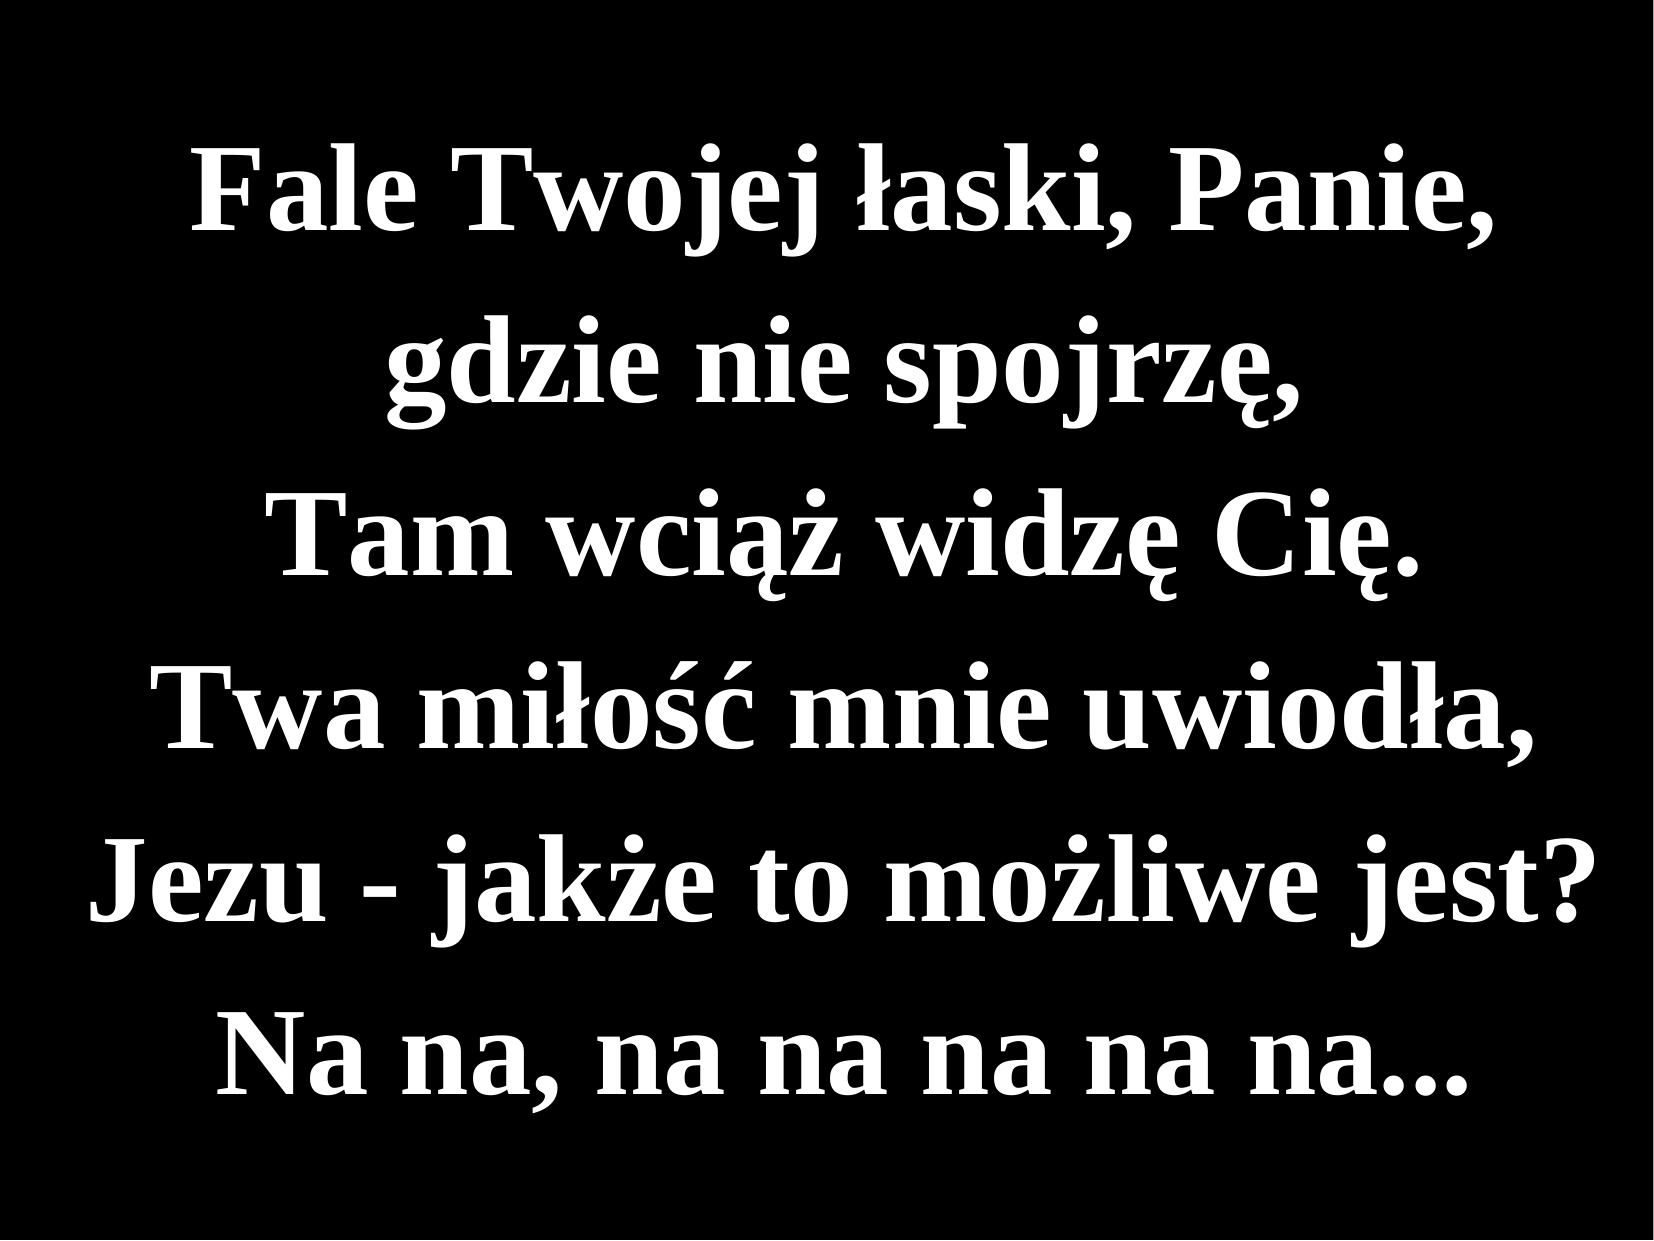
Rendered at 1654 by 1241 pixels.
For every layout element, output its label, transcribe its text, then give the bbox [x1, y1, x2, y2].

subtitle Fale Twojej łaski, Panie, ppp gdzie nie spojrzę, ppp Tam wciąż widzę Cię. ppp Twa miłość mnie uwiodła, ppp Jezu - jakże to możliwe jest? ppp Na na, na na na na na... [0, 0, 1654, 1241]
